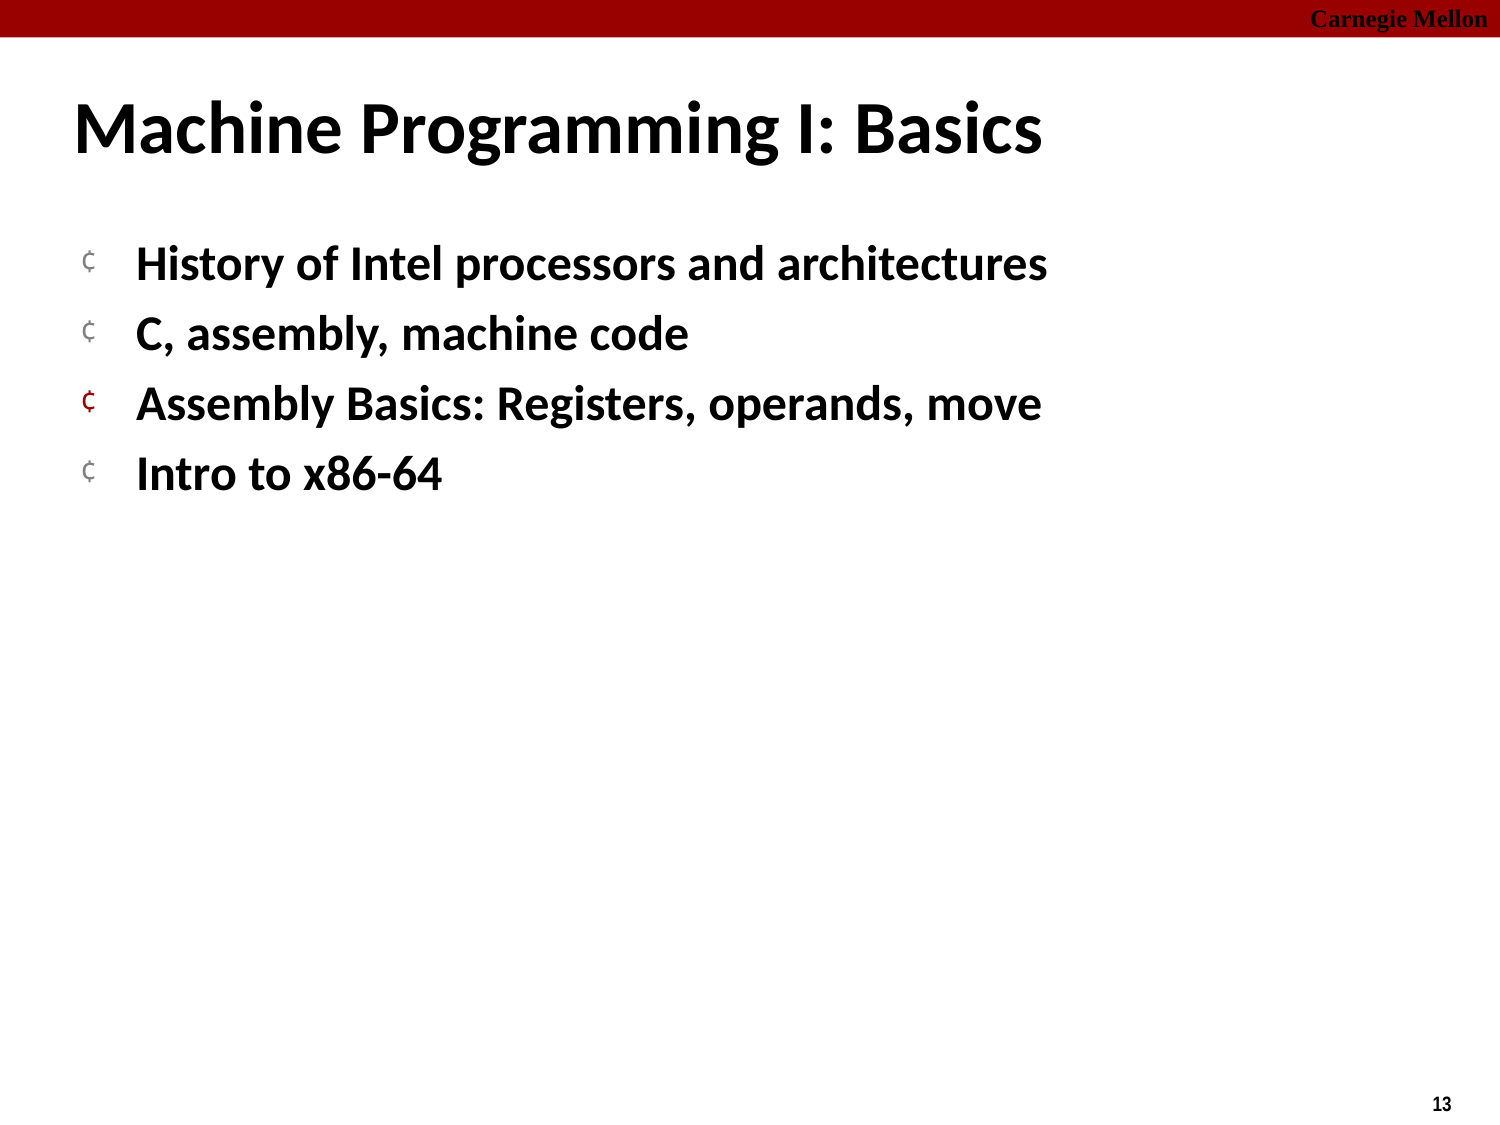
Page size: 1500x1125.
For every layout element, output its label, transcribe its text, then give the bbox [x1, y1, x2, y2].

title Machine Programming I: Basics [58, 71, 1304, 197]
list History of Intel processors and architectures C, assembly, machine code Assembly Basics: Registers, operands, move Intro to x86-64 [65, 223, 1361, 1040]
